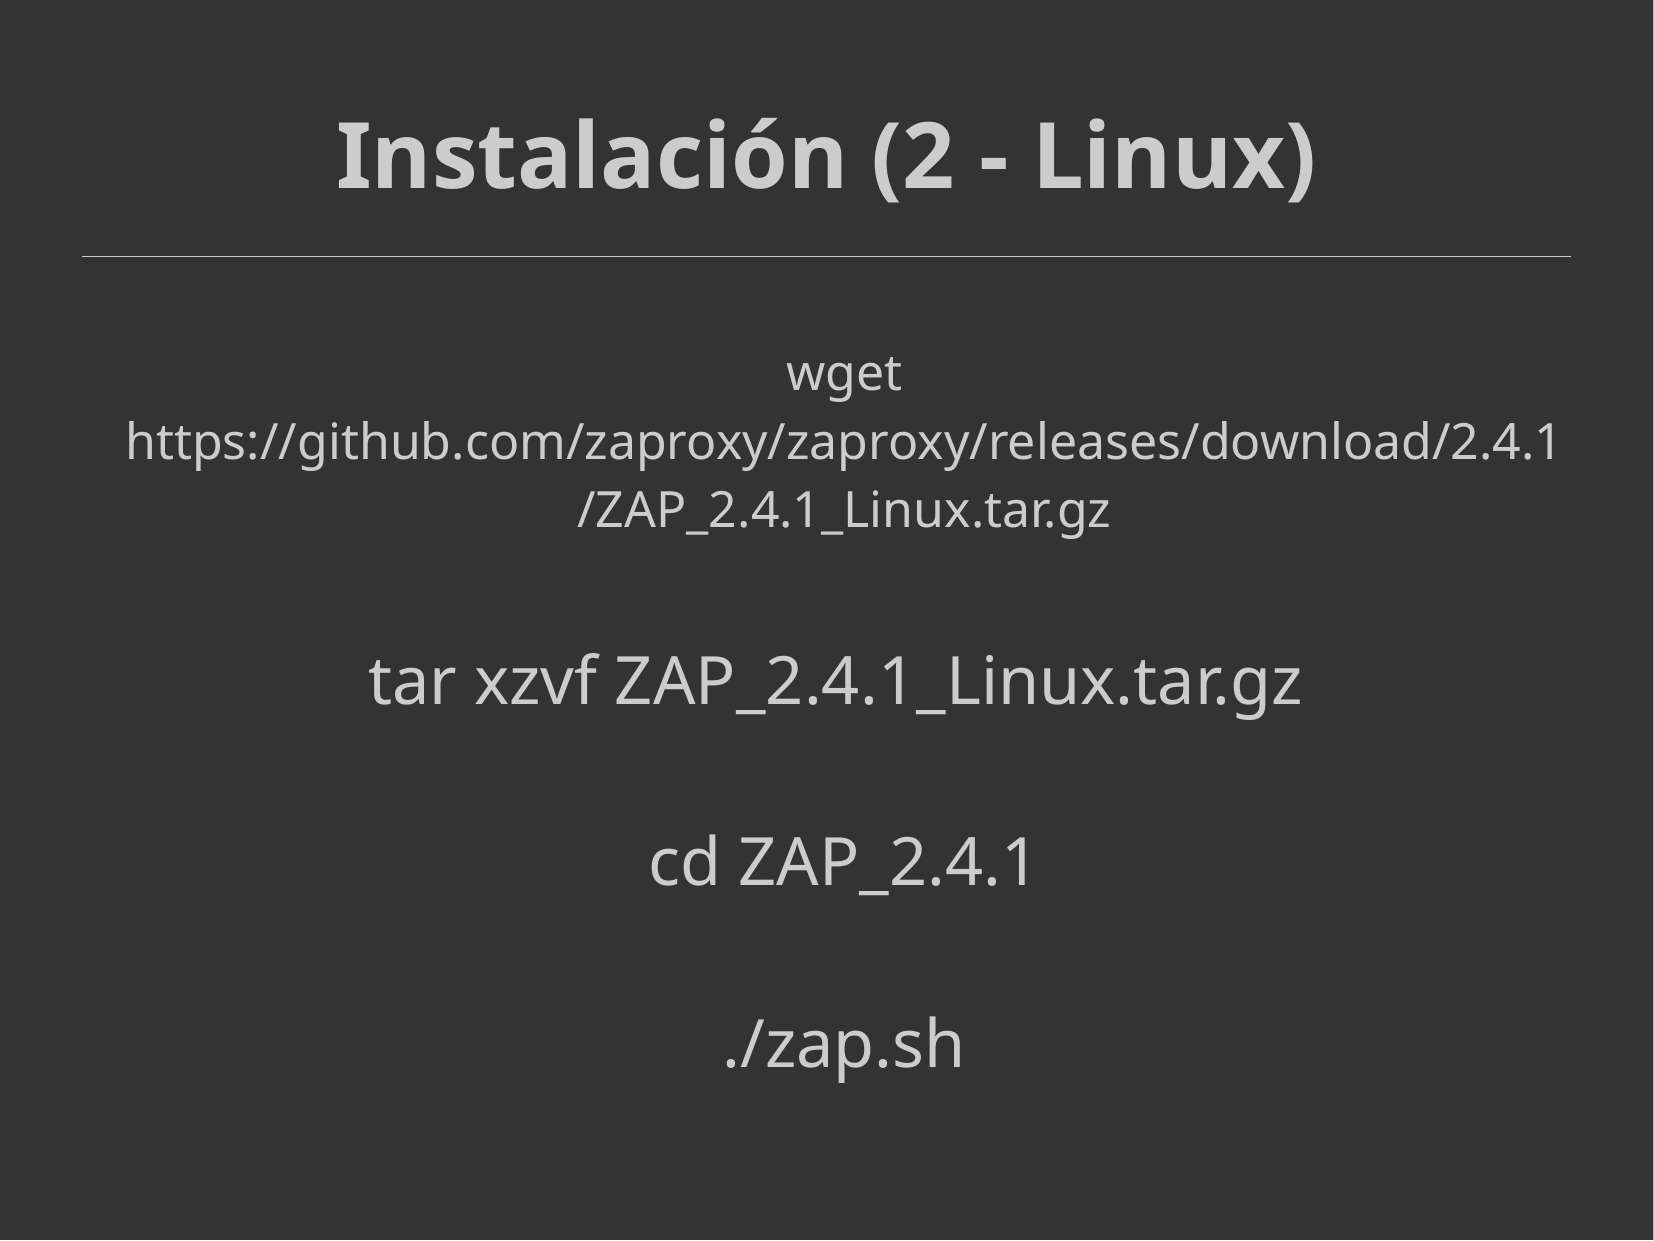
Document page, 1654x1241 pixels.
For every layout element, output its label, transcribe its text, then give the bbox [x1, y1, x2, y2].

subtitle wget https://github.com/zaproxy/zaproxy/releases/download/2.4.1/ZAP_2.4.1_Linux.tar.gz tar xzvf ZAP_2.4.1_Linux.tar.gz cd ZAP_2.4.1 ./zap.sh [82, 313, 1571, 1111]
title Instalación (2 - Linux) [82, 49, 1571, 257]
